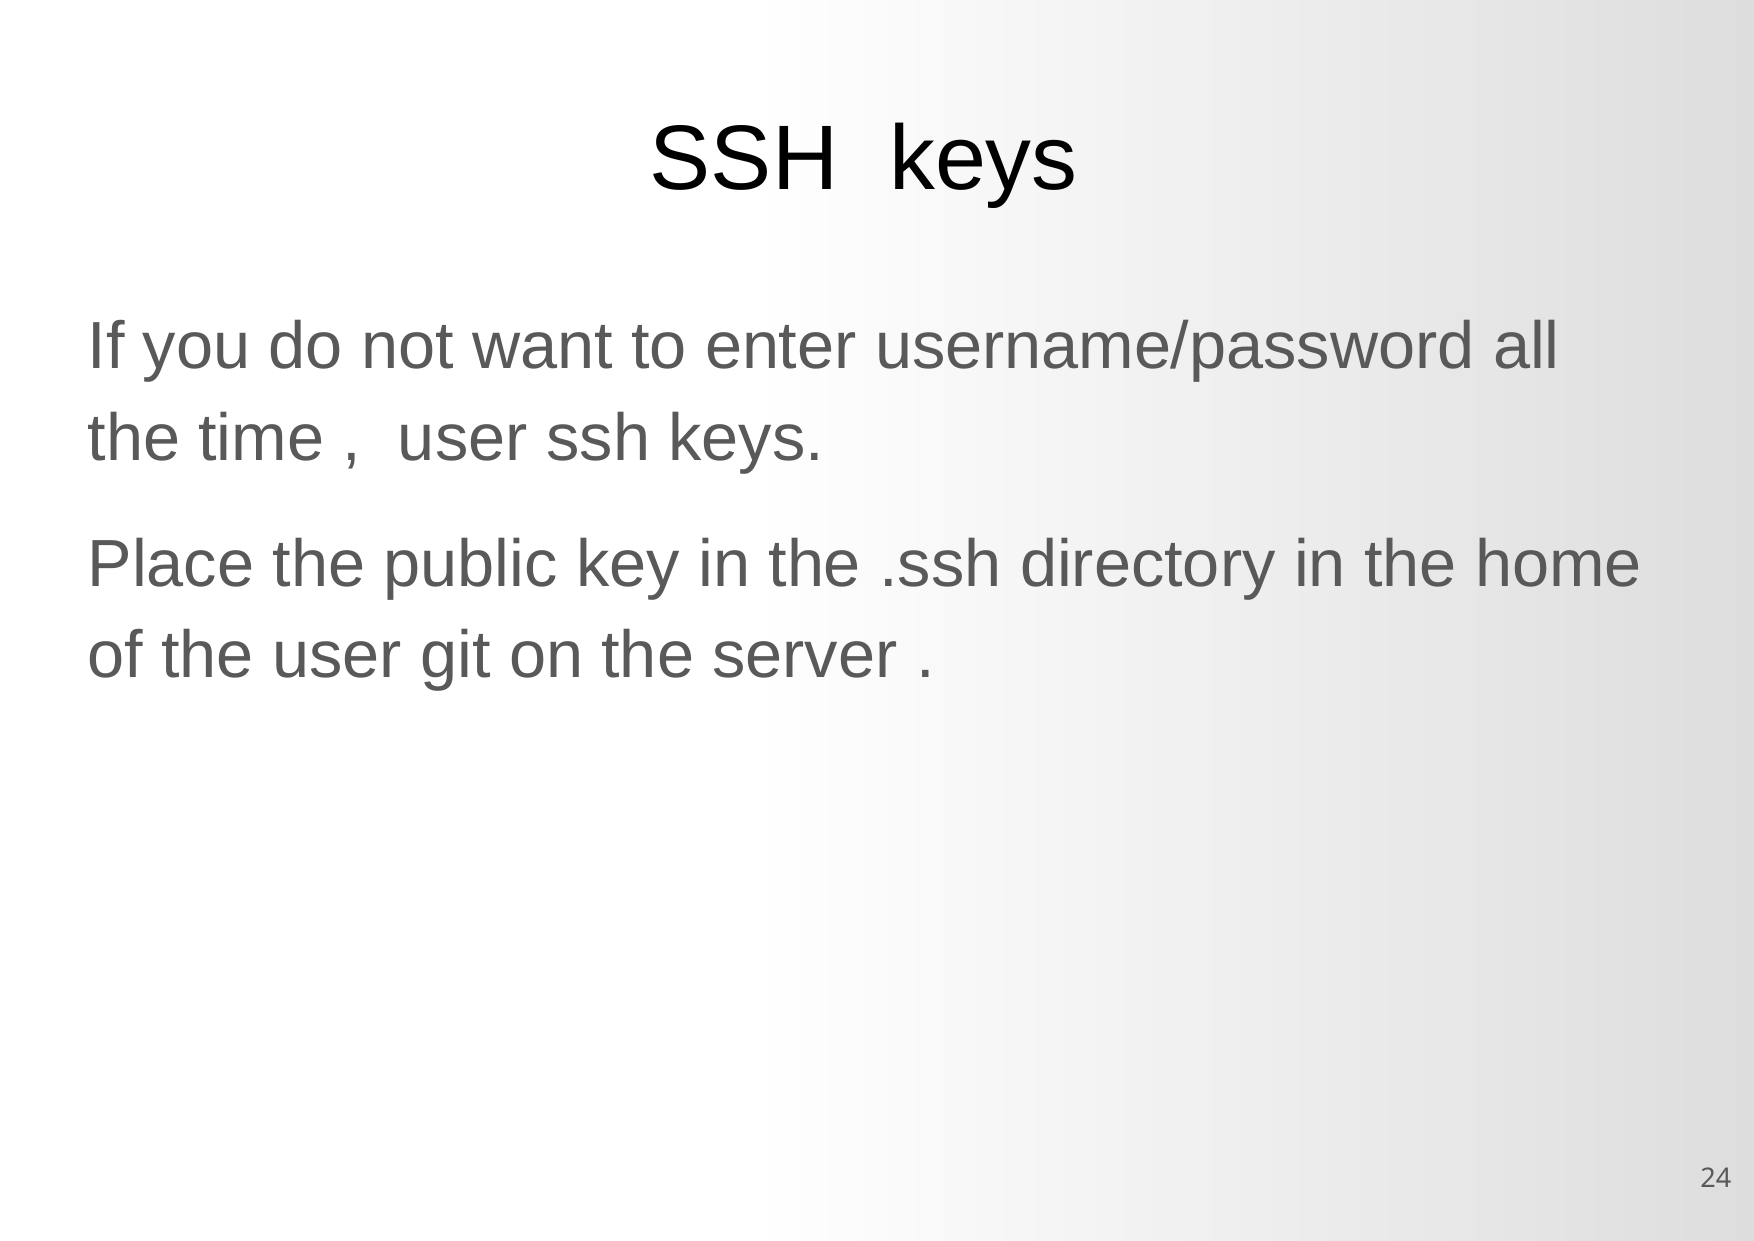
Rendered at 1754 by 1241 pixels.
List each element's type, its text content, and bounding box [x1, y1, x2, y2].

slide_number <number> [1641, 1145, 1747, 1241]
list If you do not want to enter username/password all the time , user ssh keys. Place the public key in the .ssh directory in the home of the user git on the server . [87, 290, 1667, 1010]
title SSH keys [87, 49, 1667, 257]
